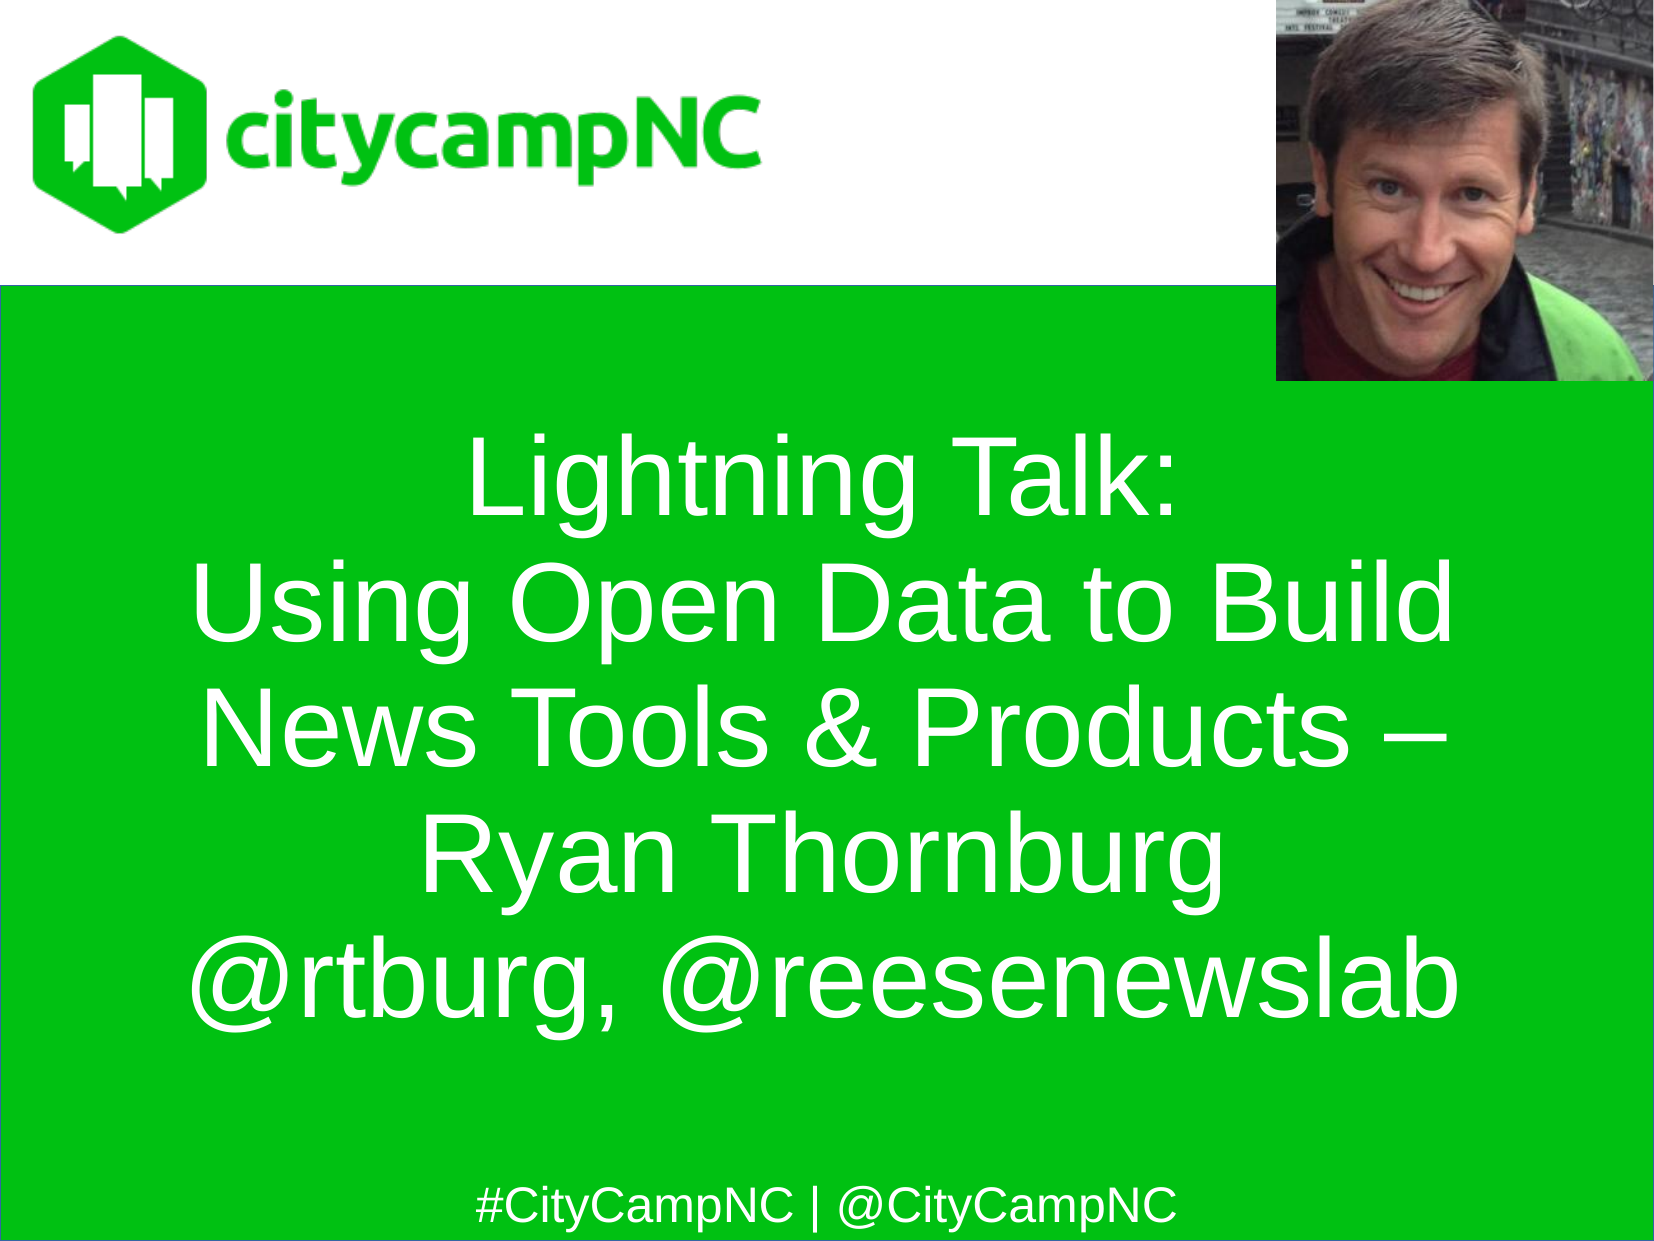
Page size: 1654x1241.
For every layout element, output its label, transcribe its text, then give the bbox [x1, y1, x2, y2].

picture [1276, 0, 1654, 381]
picture [0, 3, 794, 267]
subtitle Lightning Talk: Using Open Data to Build News Tools & Products – Ryan Thornburg @rtburg, @reesenewslab [75, 315, 1571, 1141]
